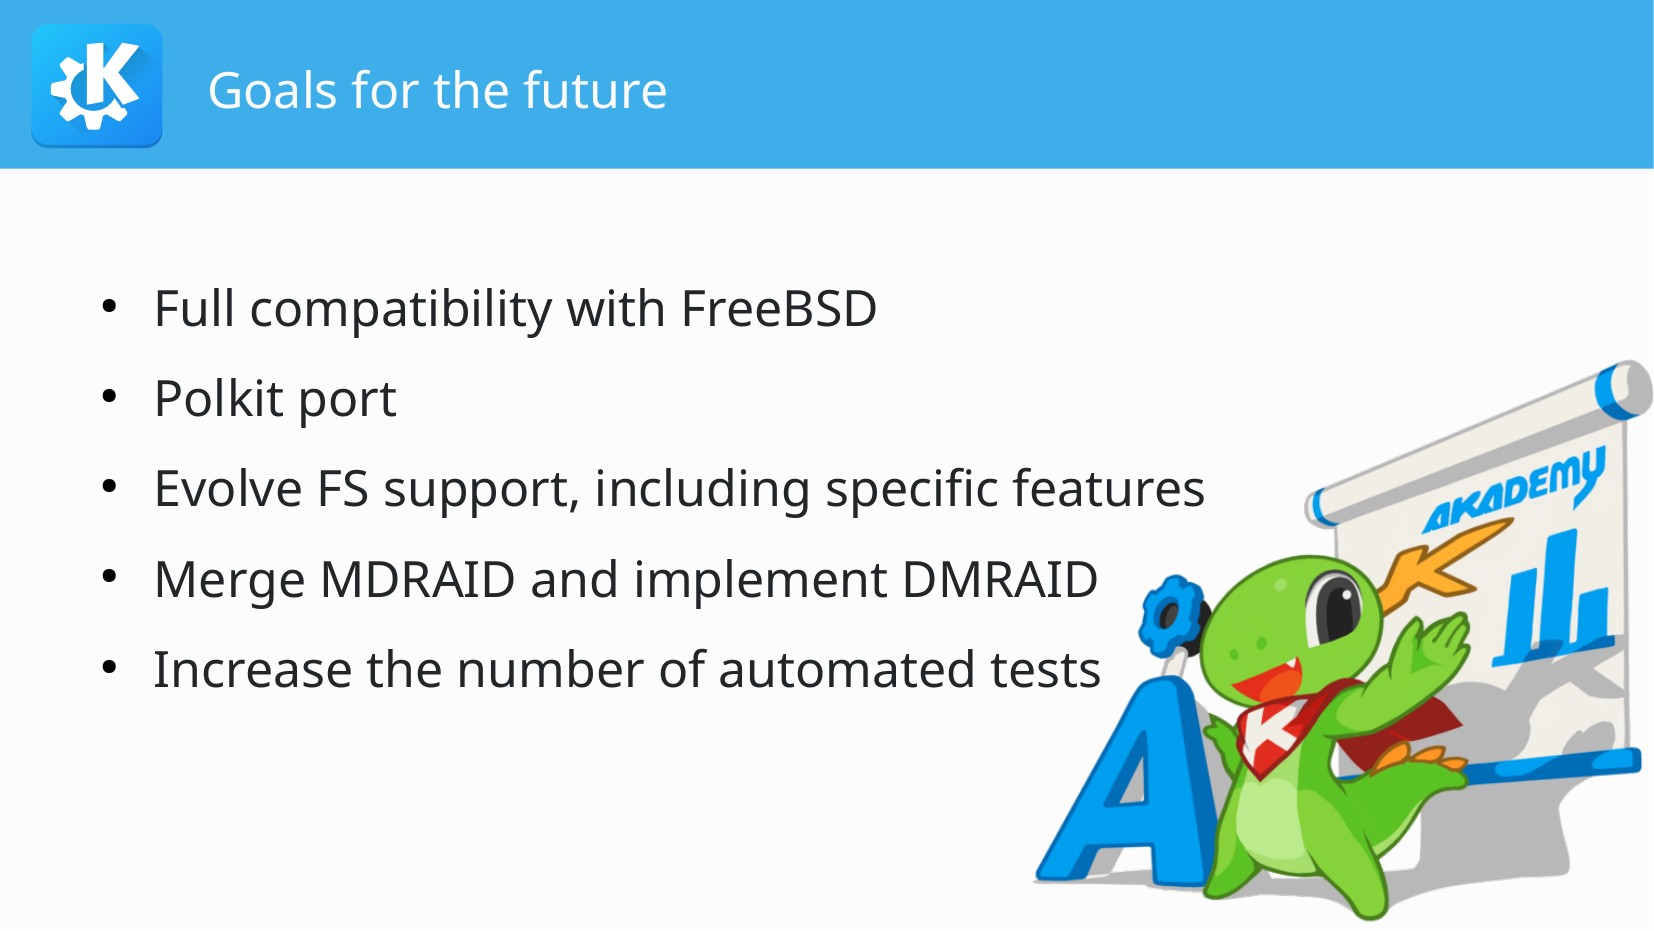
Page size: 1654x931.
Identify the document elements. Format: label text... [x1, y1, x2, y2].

picture [988, 290, 1654, 931]
title Goals for the future [207, 11, 1558, 167]
list Full compatibility with FreeBSD Polkit port Evolve FS support, including specific features Merge MDRAID and implement DMRAID Increase the number of automated tests [82, 217, 1571, 758]
